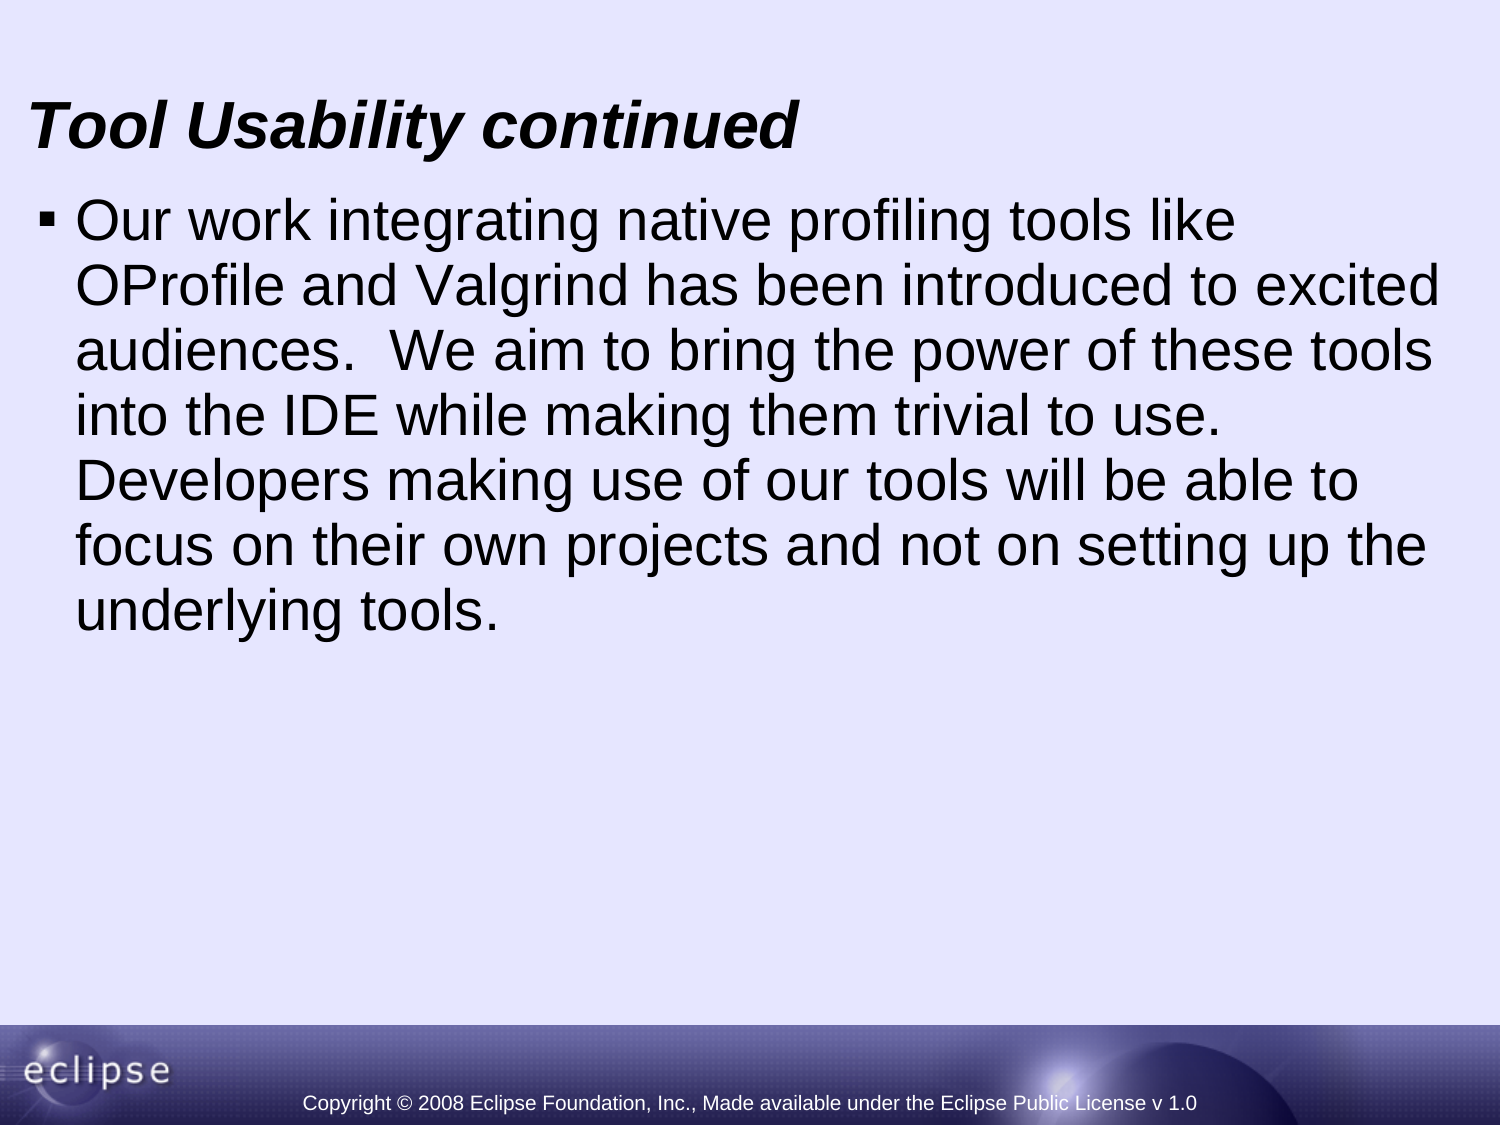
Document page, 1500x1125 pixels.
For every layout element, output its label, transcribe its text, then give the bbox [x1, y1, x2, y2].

list Our work integrating native profiling tools like OProfile and Valgrind has been introduced to excited audiences. We aim to bring the power of these tools into the IDE while making them trivial to use. Developers making use of our tools will be able to focus on their own projects and not on setting up the underlying tools. [37, 187, 1463, 1006]
title Tool Usability continued [26, 90, 1474, 166]
picture [0, 1025, 1500, 1125]
